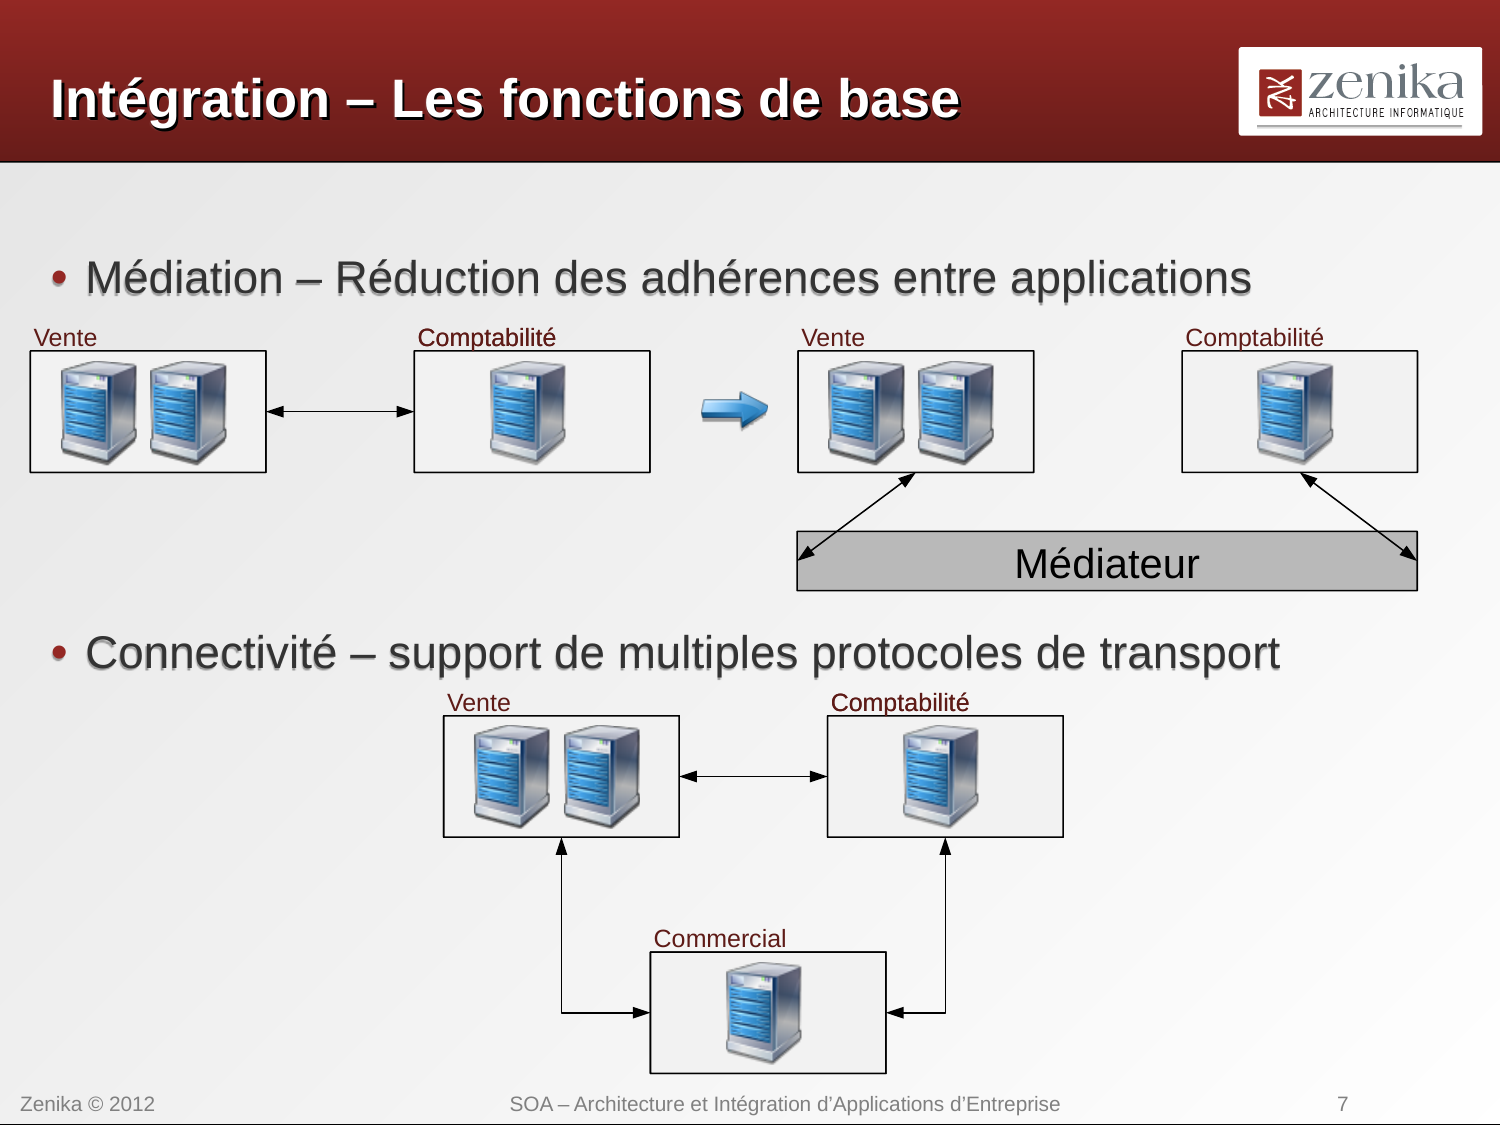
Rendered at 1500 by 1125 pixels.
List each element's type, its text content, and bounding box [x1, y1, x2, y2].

picture [819, 361, 1011, 463]
text_box Comptabilité [816, 680, 1031, 732]
title Intégration – Les fonctions de base [50, 15, 1206, 180]
text_box [827, 715, 1064, 838]
text_box [30, 350, 266, 473]
text_box Comptabilité [1170, 315, 1386, 367]
text_box Vente [432, 680, 548, 732]
text_box [650, 952, 886, 1074]
picture [717, 962, 819, 1064]
text_box [1182, 350, 1418, 473]
picture [481, 361, 583, 463]
text_box Vente [18, 315, 135, 367]
text_box [414, 350, 650, 473]
list Médiation – Réduction des adhérences entre applications Connectivité – support de multiples protocoles de transport [50, 249, 1435, 1079]
text_box Commercial [639, 916, 854, 968]
picture [698, 373, 768, 443]
text_box Comptabilité [402, 315, 618, 367]
picture [52, 361, 244, 463]
picture [465, 726, 657, 828]
text_box Vente [786, 315, 902, 367]
text_box [798, 350, 1034, 473]
picture [894, 726, 996, 828]
picture [1248, 361, 1351, 463]
text_box [443, 715, 680, 838]
